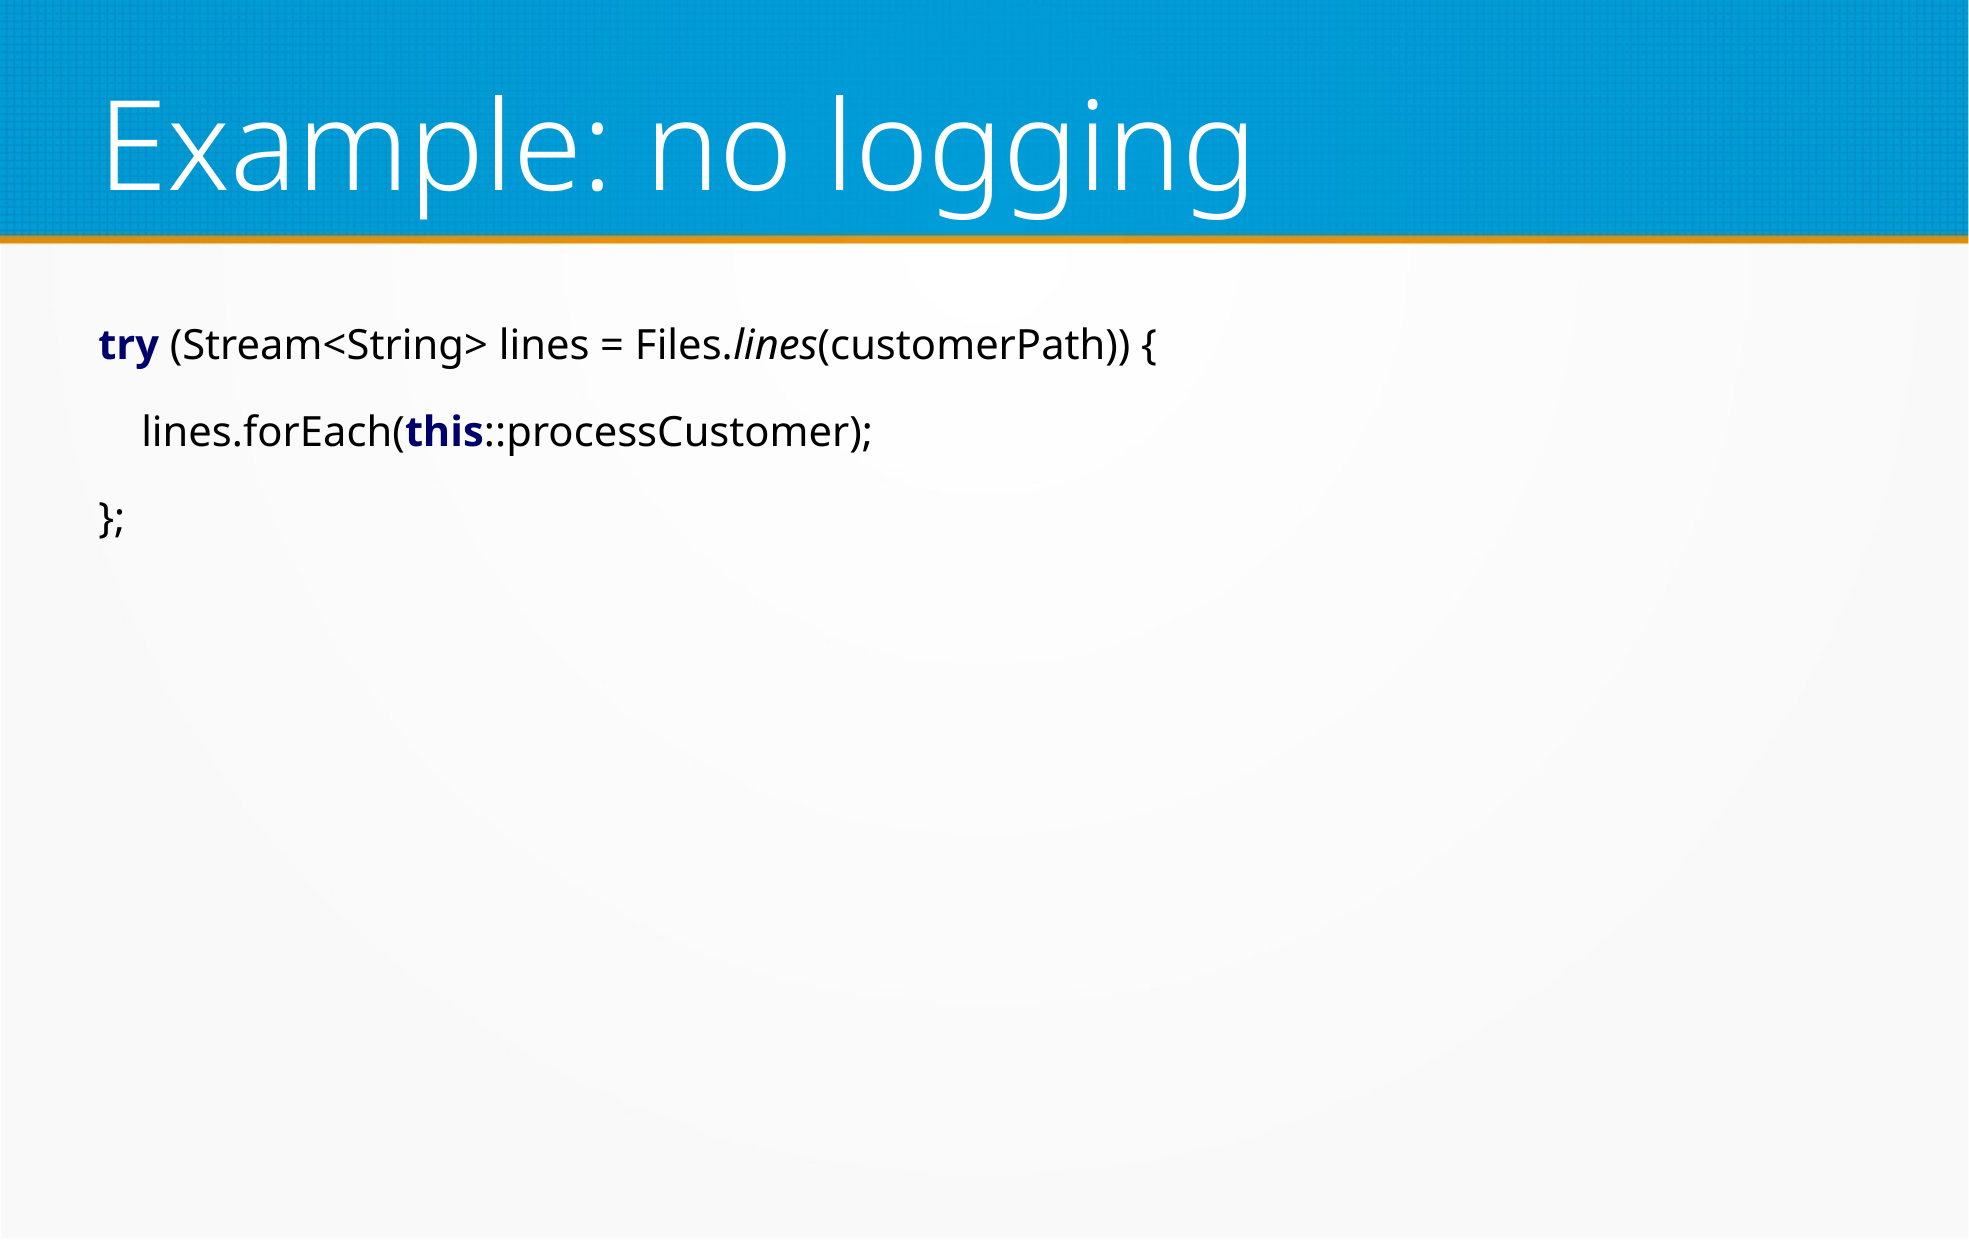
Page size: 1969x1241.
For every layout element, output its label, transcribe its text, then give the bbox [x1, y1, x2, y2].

picture [0, 233, 1969, 1241]
list try (Stream<String> lines = Files.lines(customerPath)) { lines.forEach(this::processCustomer); }; [98, 315, 1861, 1081]
title Example: no logging [98, 19, 1870, 227]
